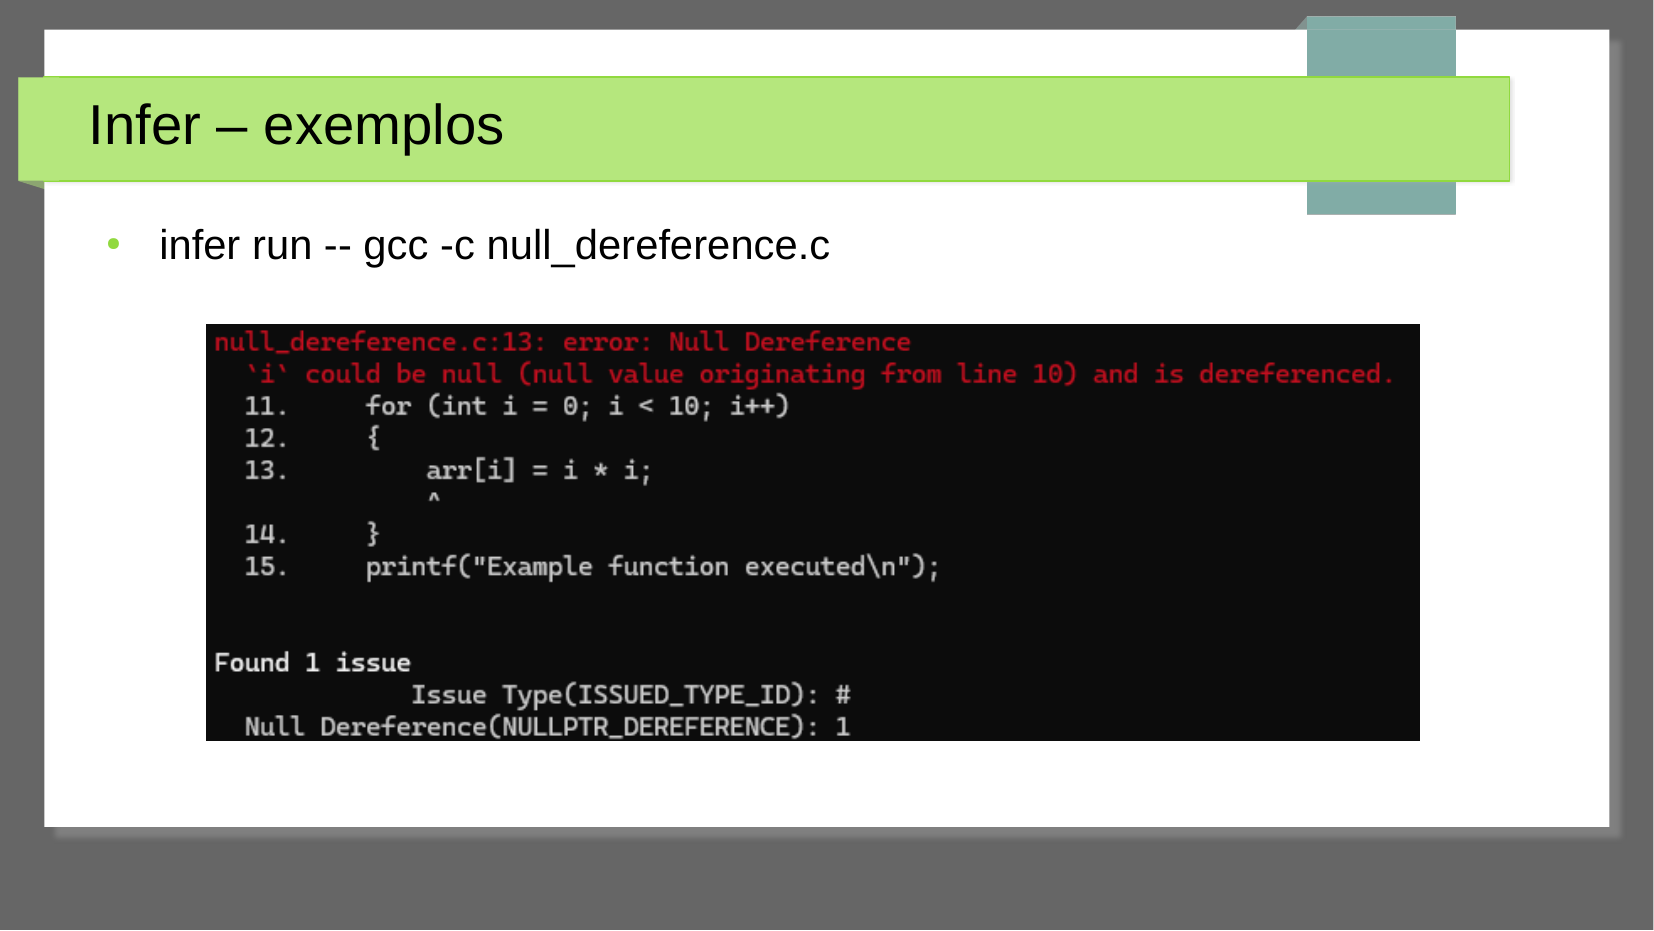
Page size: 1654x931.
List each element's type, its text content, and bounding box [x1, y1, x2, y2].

title Infer – exemplos [88, 73, 1506, 178]
picture [206, 324, 1420, 741]
list infer run -- gcc -c null_dereference.c [88, 221, 1565, 813]
